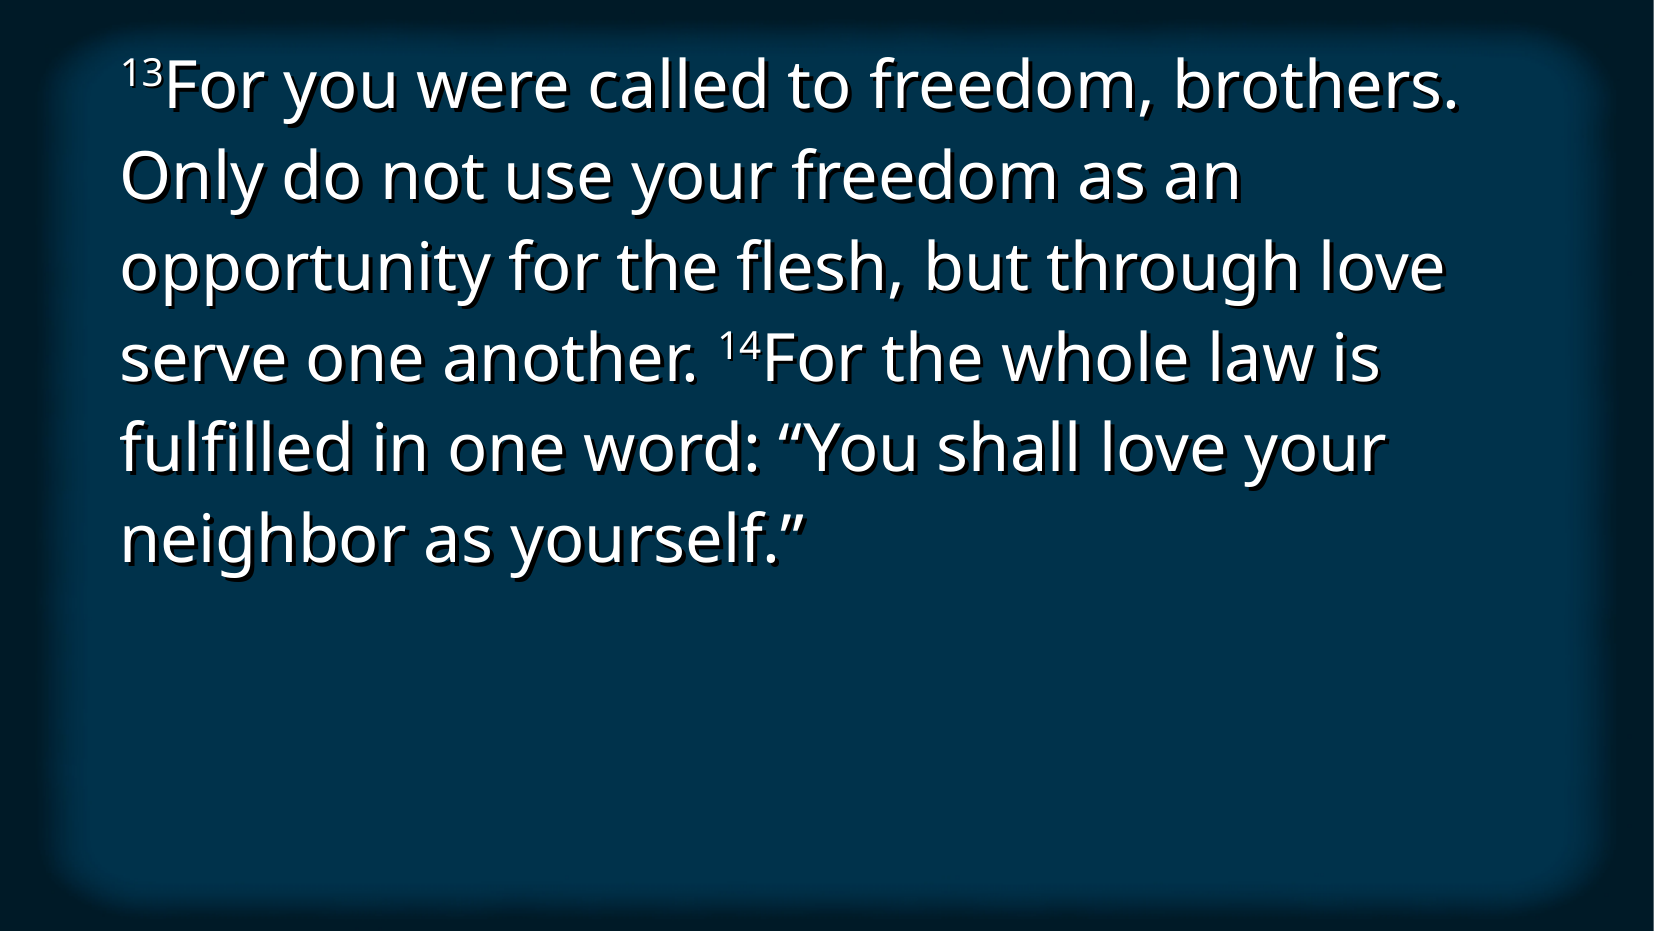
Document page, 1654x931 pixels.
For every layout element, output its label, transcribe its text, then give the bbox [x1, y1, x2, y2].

picture [0, 0, 1654, 931]
text_box 13For you were called to freedom, brothers. Only do not use your freedom as an opportunity for the flesh, but through love serve one another. 14For the whole law is fulfilled in one word: “You shall love your neighbor as yourself.” [105, 30, 1561, 489]
